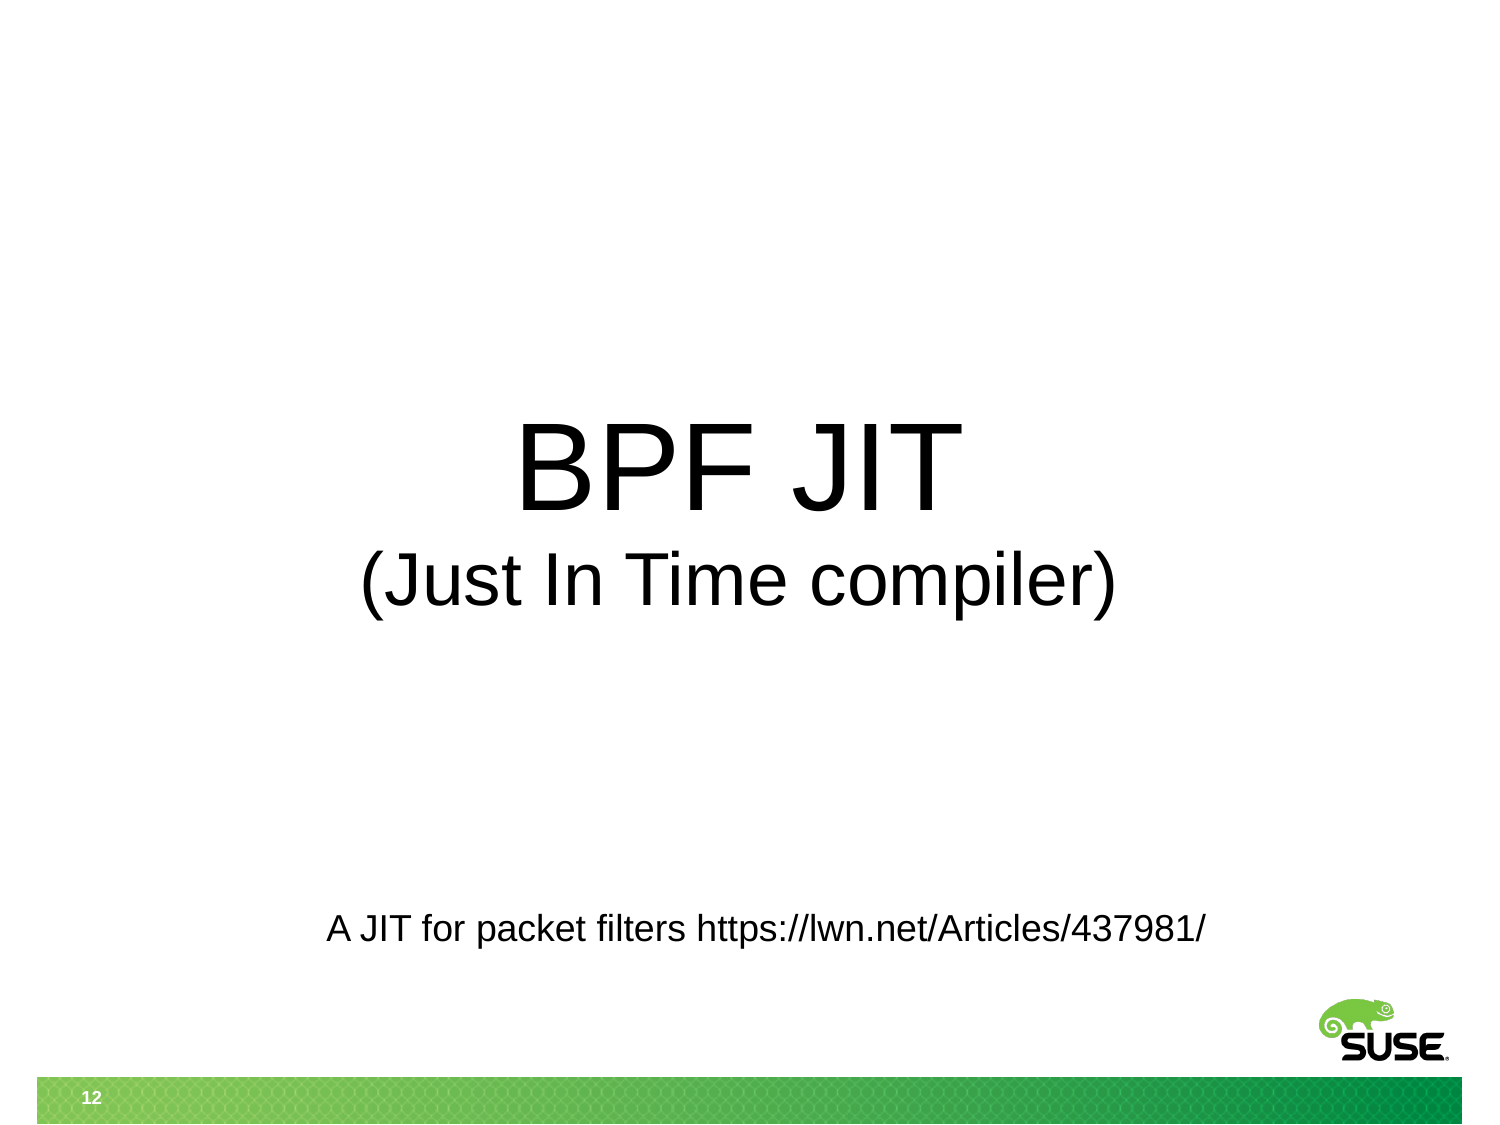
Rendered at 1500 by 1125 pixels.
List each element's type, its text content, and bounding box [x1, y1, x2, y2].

picture [37, 1077, 1462, 1124]
picture [1319, 999, 1449, 1061]
text_box A JIT for packet filters https://lwn.net/Articles/437981/ [311, 900, 1222, 957]
text_box BPF JIT (Just In Time compiler) [345, 389, 1134, 628]
